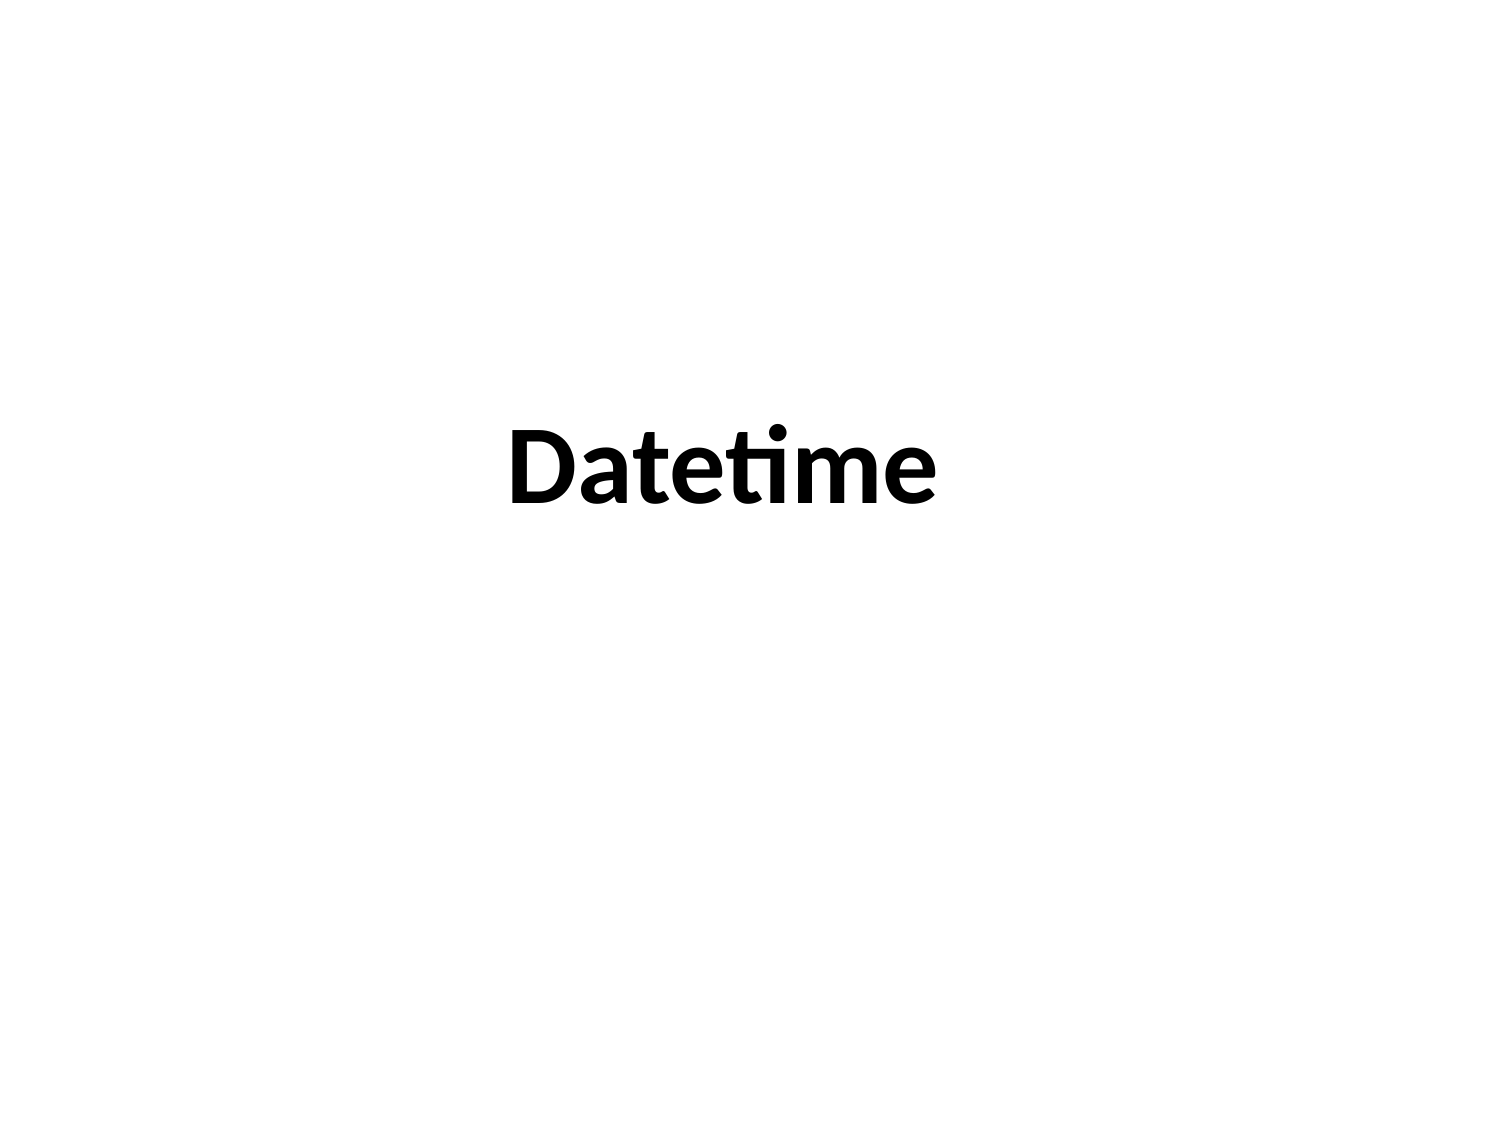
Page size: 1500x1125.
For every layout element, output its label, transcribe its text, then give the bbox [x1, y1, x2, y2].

text_box Datetime [59, 383, 1388, 534]
